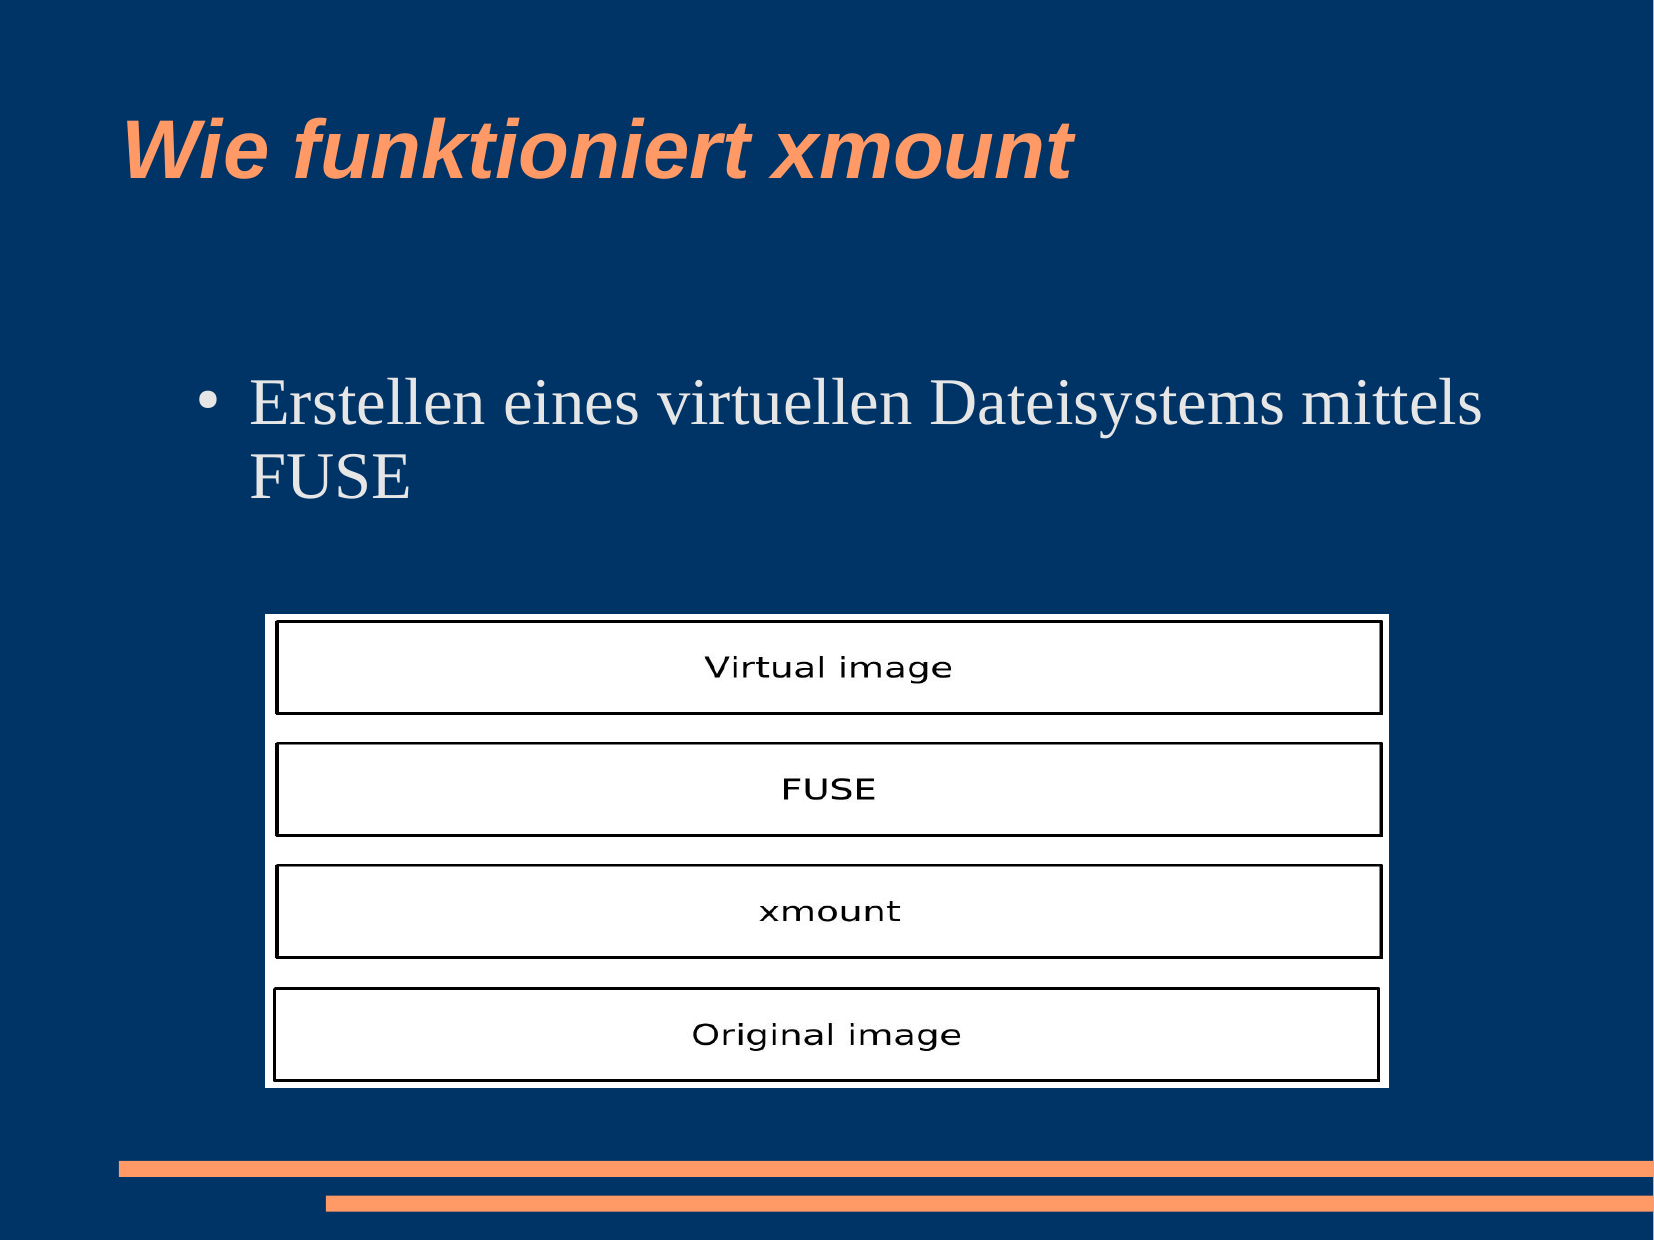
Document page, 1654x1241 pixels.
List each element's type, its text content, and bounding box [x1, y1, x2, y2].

list Erstellen eines virtuellen Dateisystems mittels FUSE [178, 364, 1570, 526]
picture [265, 614, 1389, 1088]
title Wie funktioniert xmount [121, 46, 1534, 254]
